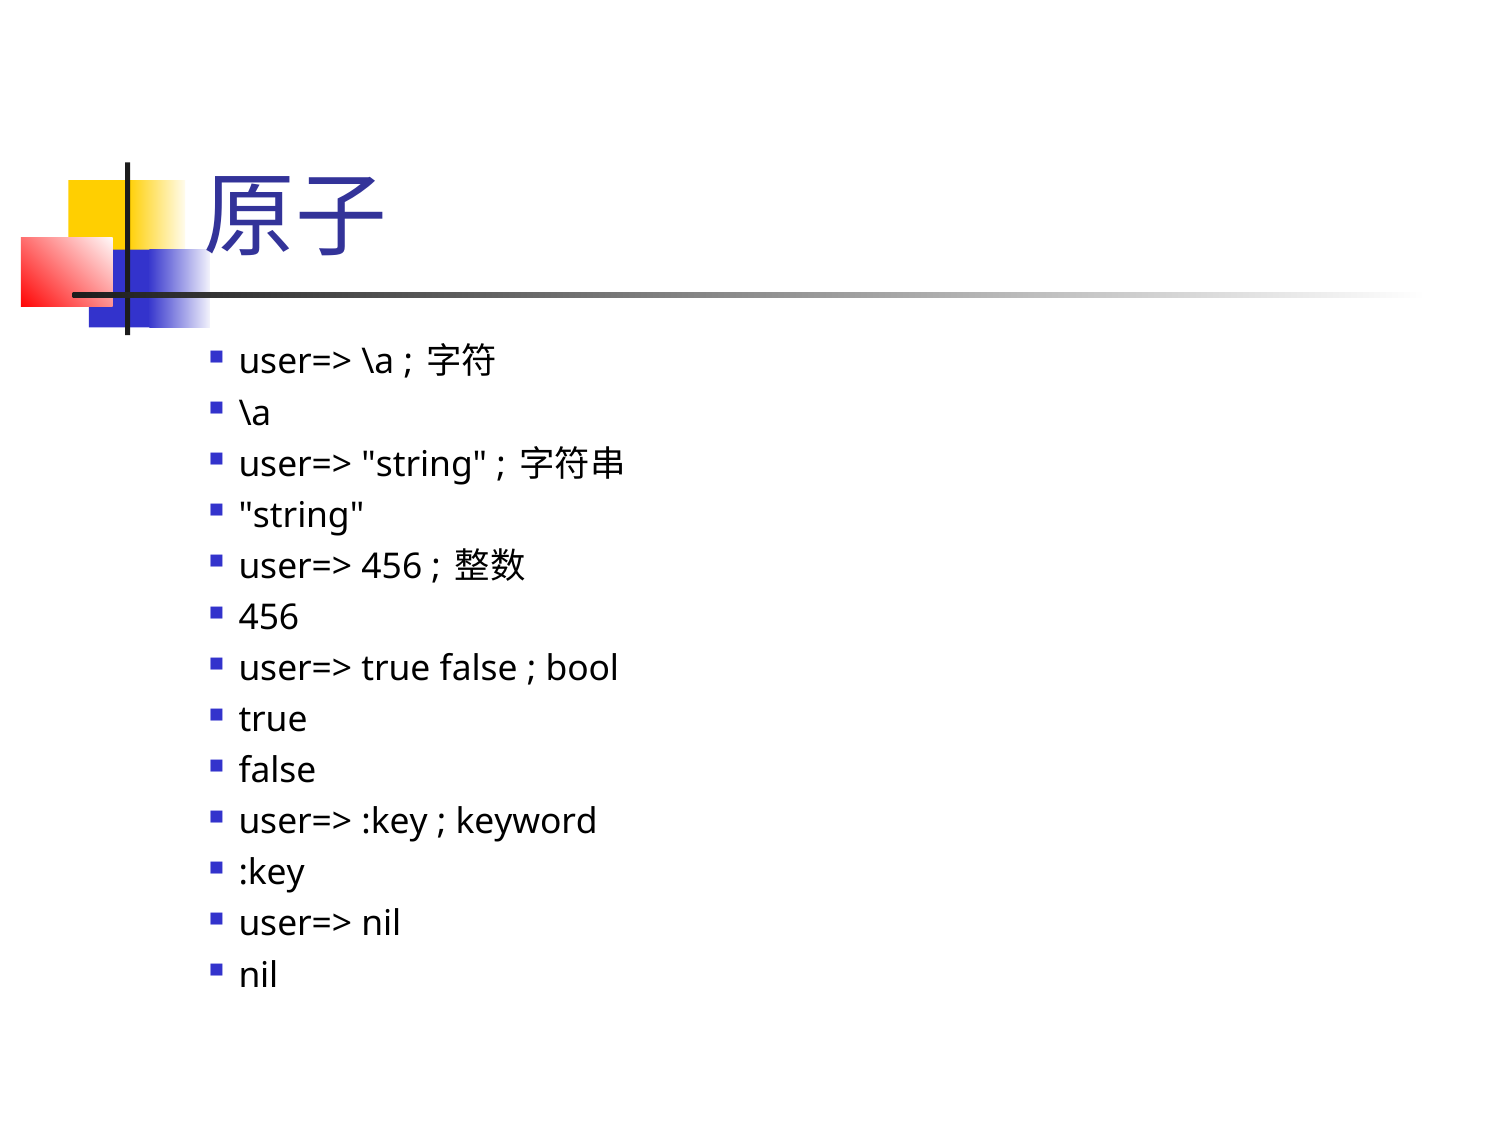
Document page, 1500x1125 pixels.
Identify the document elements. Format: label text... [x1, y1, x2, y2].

list user=> \a ; 字符 \a user=> "string" ; 字符串 "string" user=> 456 ; 整数 456 user=> true false ; bool true false user=> :key ; keyword :key user=> nil nil [193, 331, 1469, 1007]
title 原子 [188, 35, 1468, 276]
